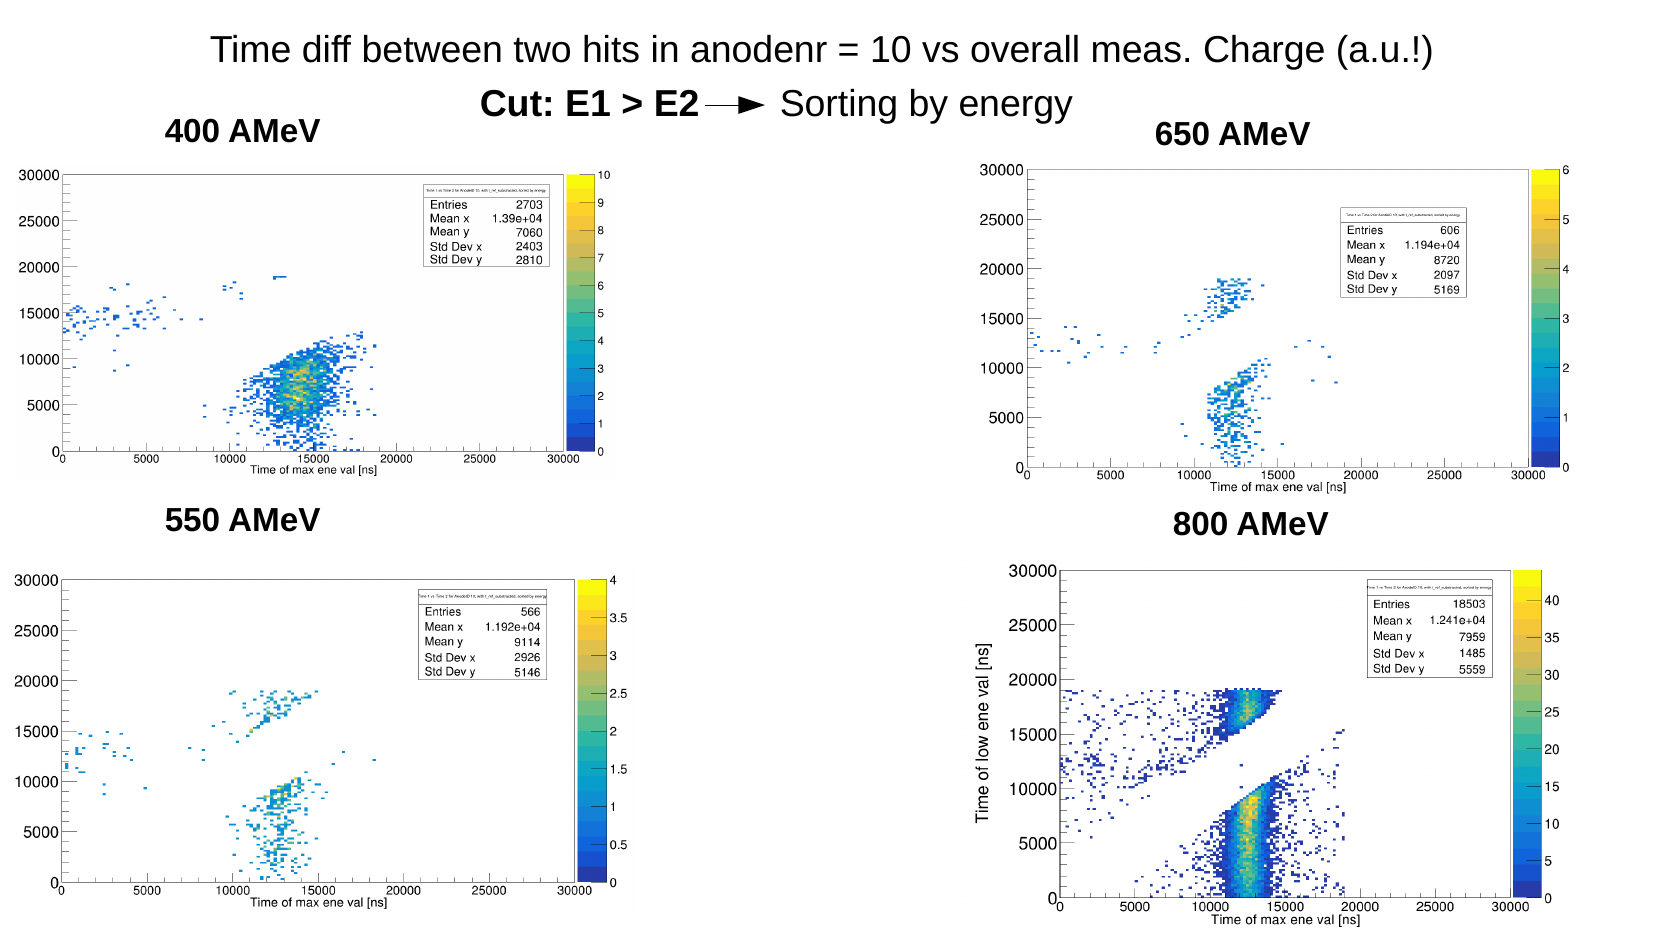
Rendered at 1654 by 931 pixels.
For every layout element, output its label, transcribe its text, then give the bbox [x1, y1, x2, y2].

text_box Sorting by energy [765, 75, 1111, 132]
text_box 400 AMeV [150, 105, 376, 162]
text_box 650 AMeV [1140, 108, 1366, 161]
text_box Cut: E1 > E2 [465, 75, 765, 132]
text_box 800 AMeV [1158, 498, 1384, 554]
text_box 550 AMeV [150, 494, 376, 552]
picture [6, 569, 636, 916]
picture [15, 164, 615, 481]
picture [960, 554, 1572, 931]
picture [975, 161, 1576, 498]
text_box Time diff between two hits in anodenr = 10 vs overall meas. Charge (a.u.!) [195, 21, 1546, 121]
